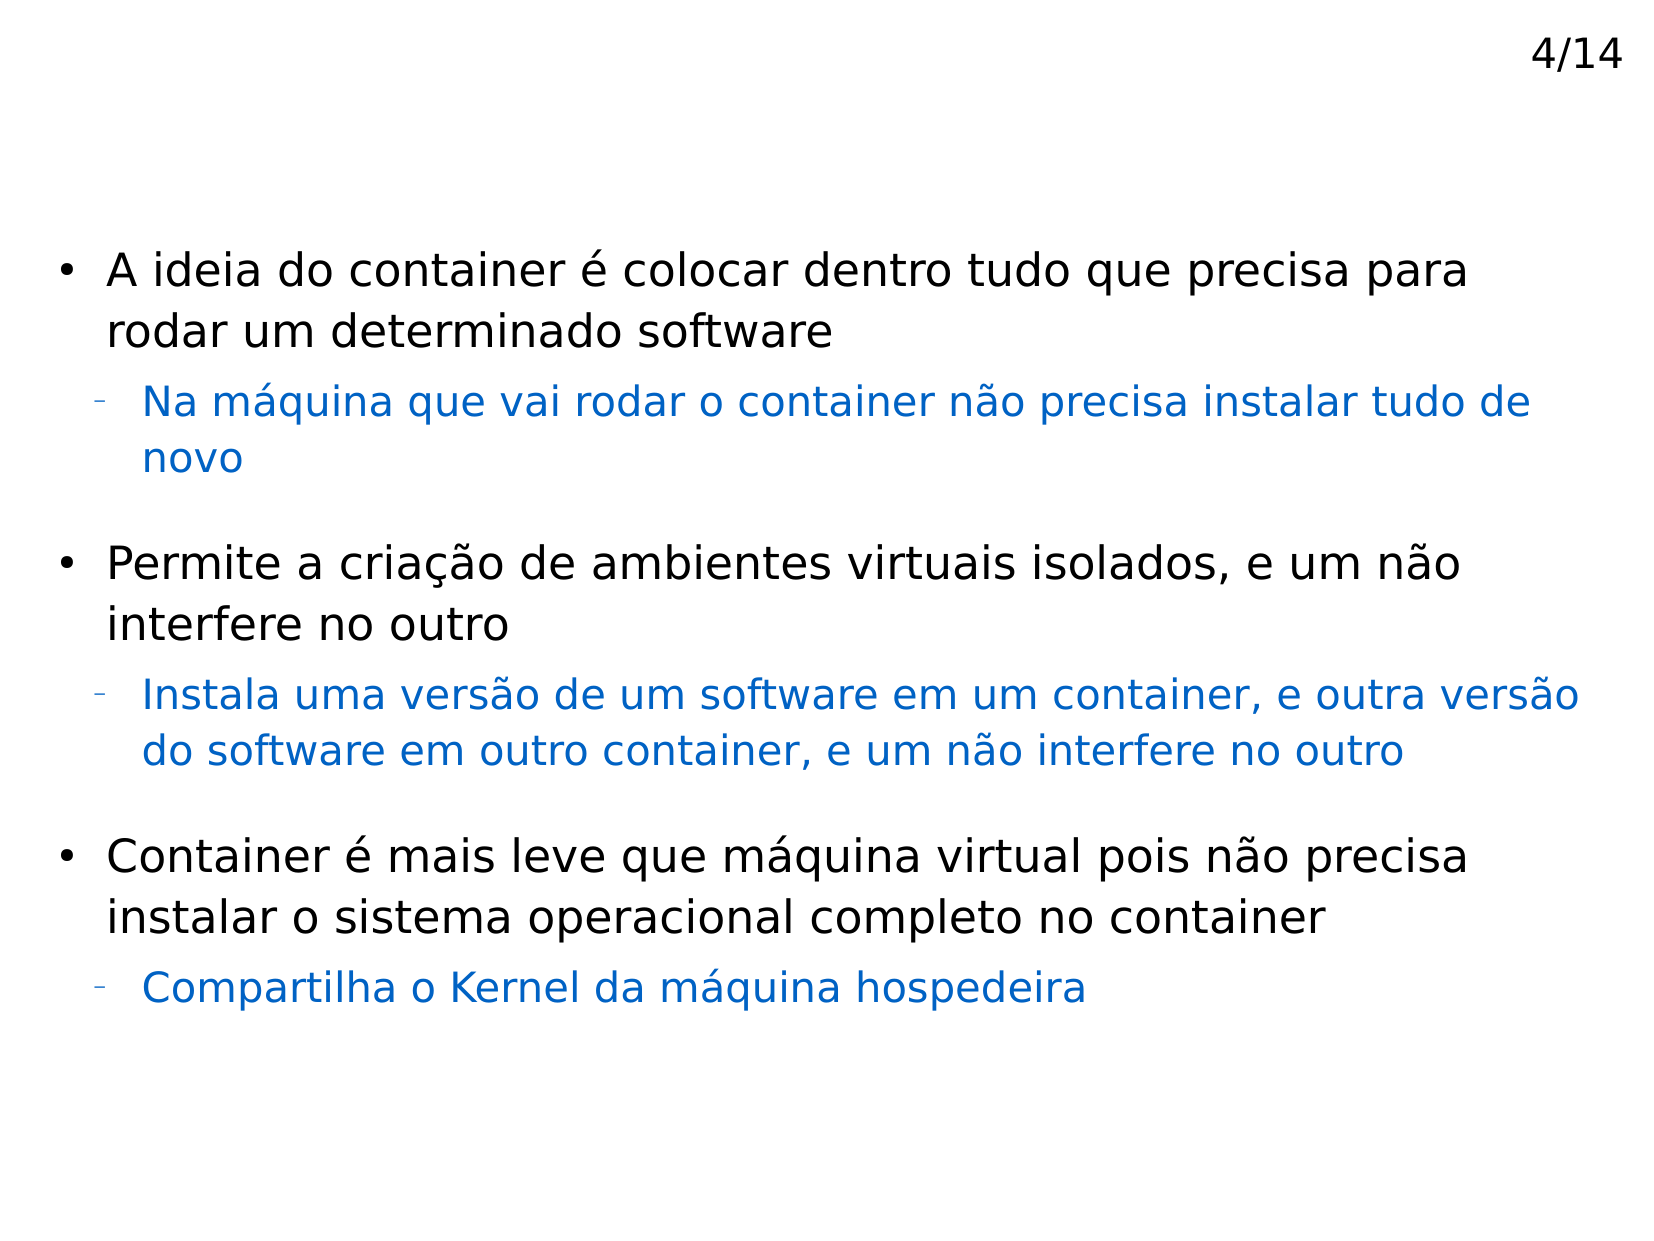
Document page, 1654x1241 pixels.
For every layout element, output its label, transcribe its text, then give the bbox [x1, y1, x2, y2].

list A ideia do container é colocar dentro tudo que precisa para rodar um determinado software Na máquina que vai rodar o container não precisa instalar tudo de novo Permite a criação de ambientes virtuais isolados, e um não interfere no outro Instala uma versão de um software em um container, e outra versão do software em outro container, e um não interfere no outro Container é mais leve que máquina virtual pois não precisa instalar o sistema operacional completo no container Compartilha o Kernel da máquina hospedeira [59, 236, 1595, 1211]
